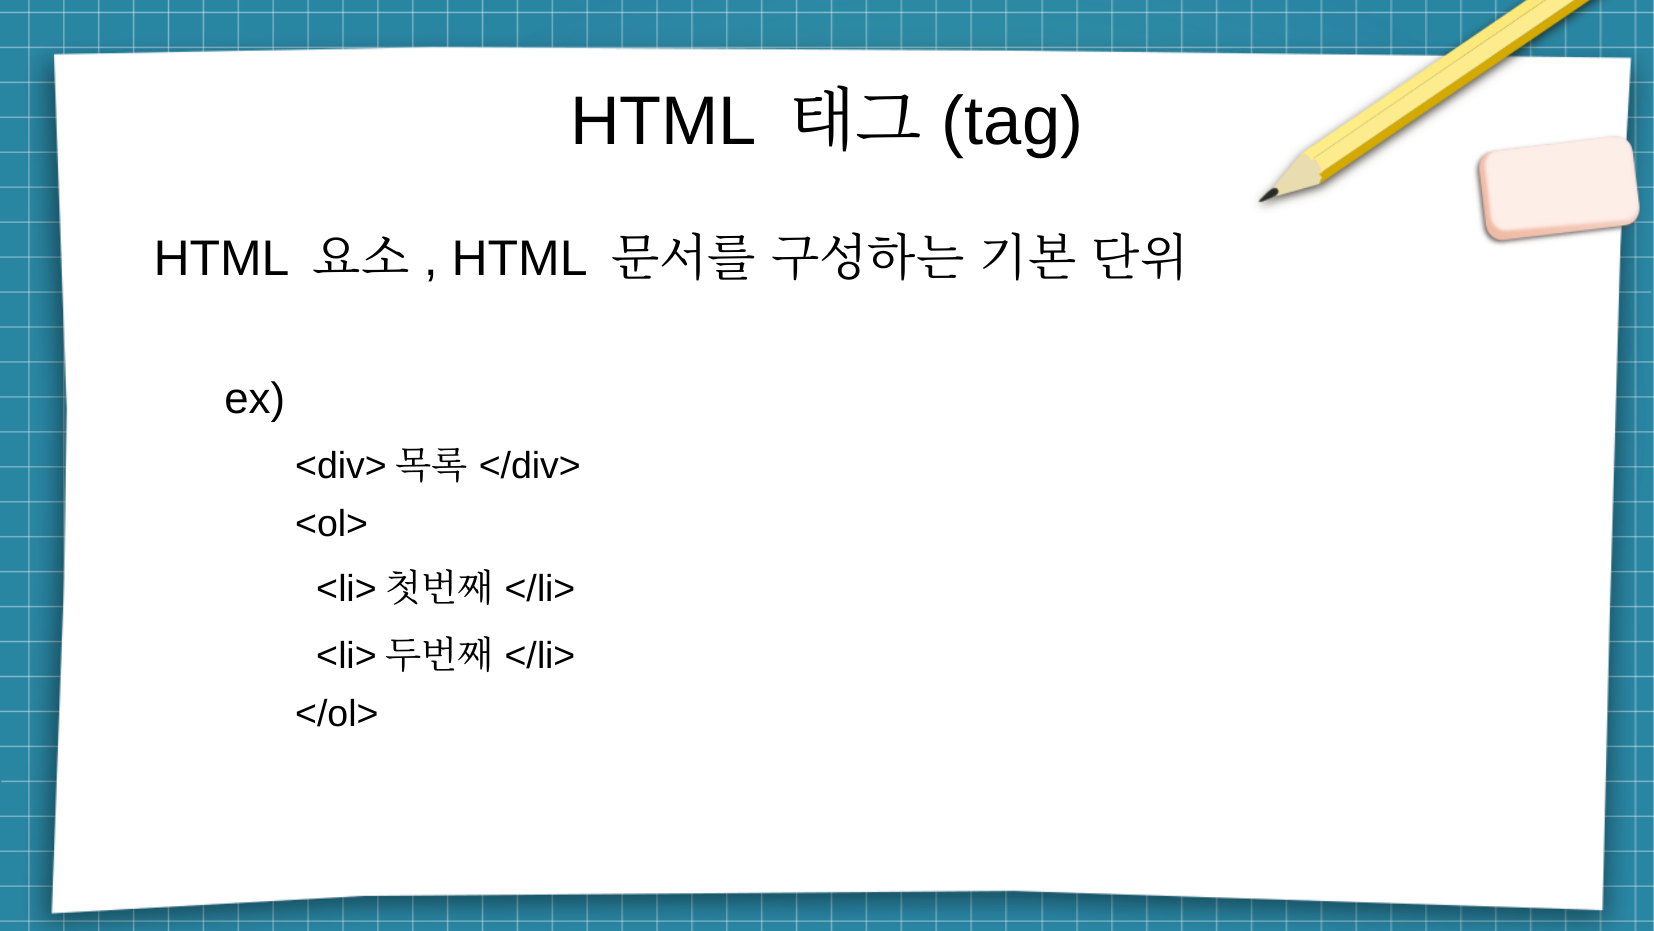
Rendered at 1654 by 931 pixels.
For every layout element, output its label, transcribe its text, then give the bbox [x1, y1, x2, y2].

list HTML 요소, HTML 문서를 구성하는 기본 단위 ex) <div>목록</div> <ol> <li>첫번째</li> <li>두번째</li> </ol> [82, 217, 1571, 758]
title HTML 태그(tag) [82, 37, 1571, 193]
picture [0, 0, 1654, 931]
